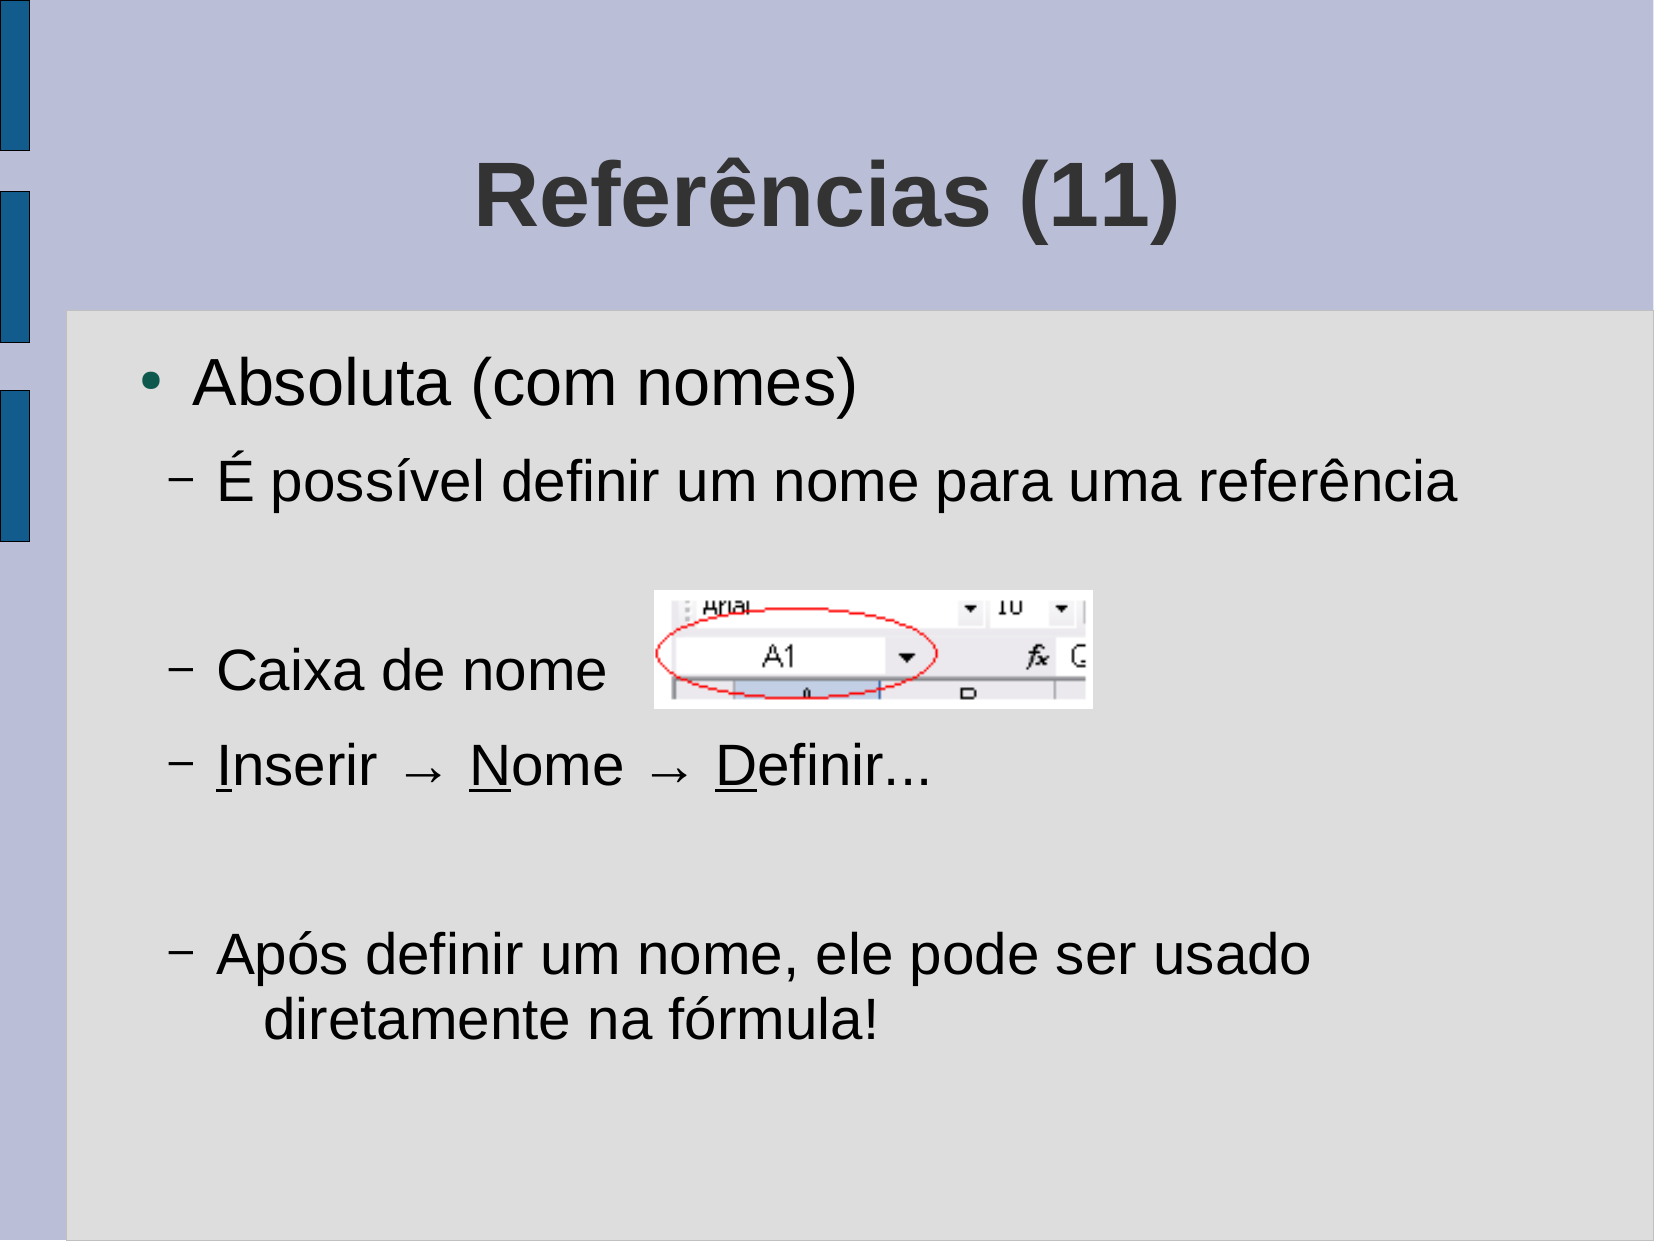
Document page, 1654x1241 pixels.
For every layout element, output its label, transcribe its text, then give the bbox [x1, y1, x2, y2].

list Absoluta (com nomes) É possível definir um nome para uma referência Caixa de nome Inserir → Nome → Definir... Após definir um nome, ele pode ser usado diretamente na fórmula! [121, 344, 1534, 1145]
picture [654, 590, 1093, 709]
title Referências (11) [121, 98, 1534, 291]
